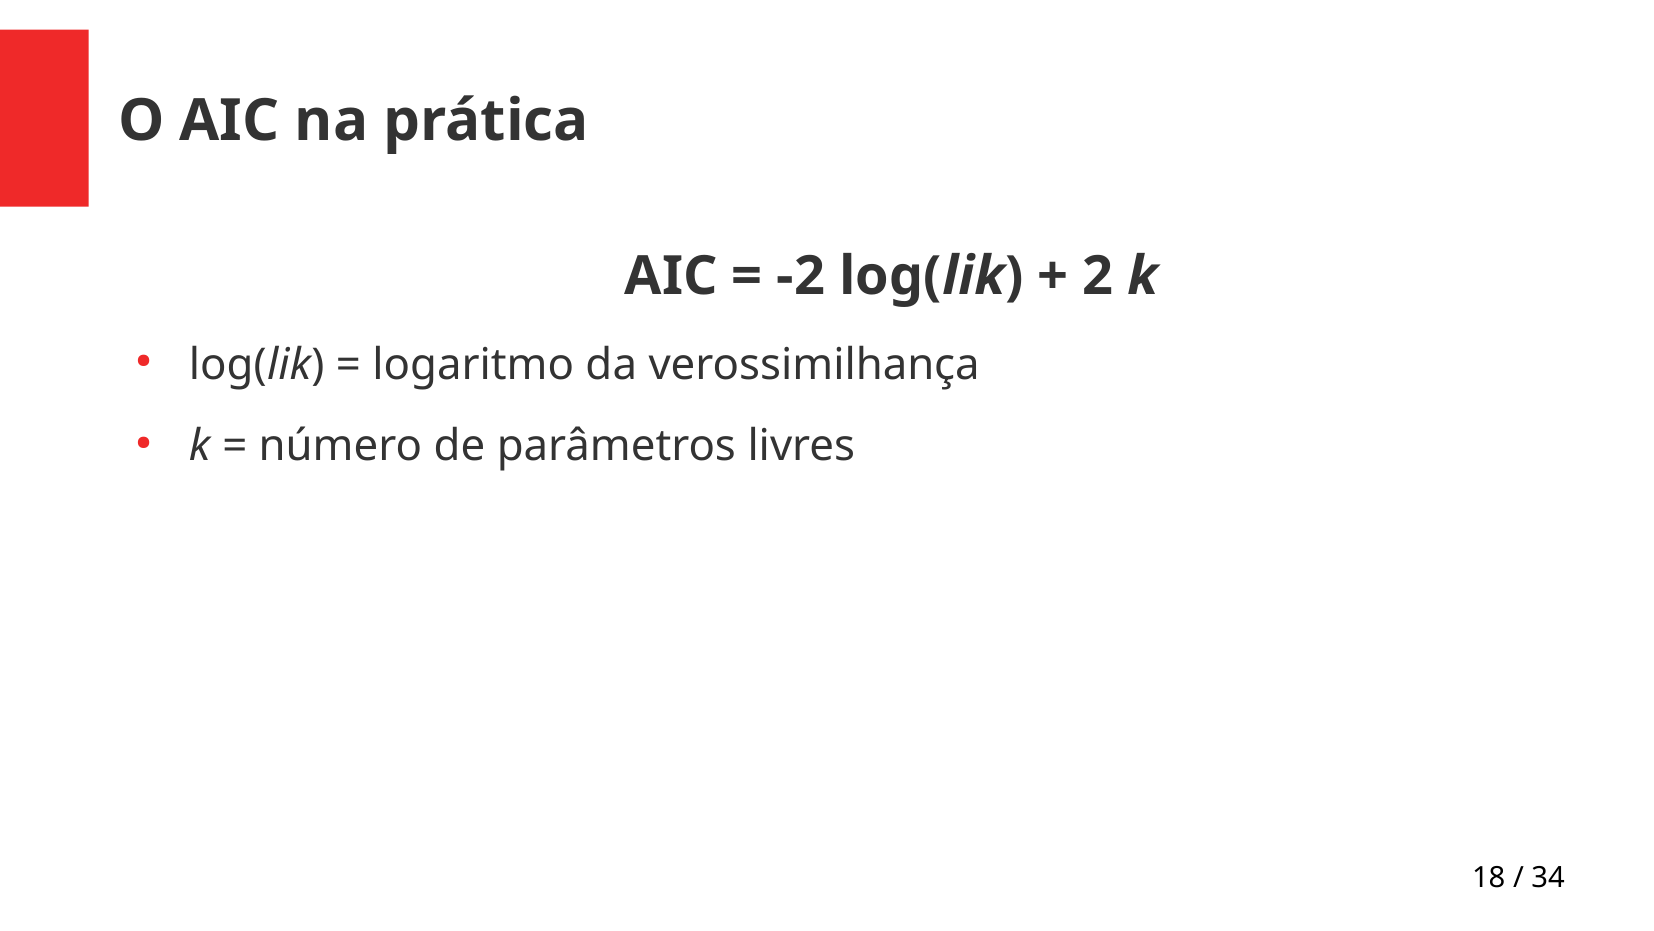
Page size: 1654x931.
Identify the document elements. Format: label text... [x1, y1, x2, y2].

title O AIC na prática [118, 29, 1595, 207]
list AIC = -2 log(lik) + 2 k log(lik) = logaritmo da verossimilhança k = número de parâmetros livres [118, 236, 1595, 798]
